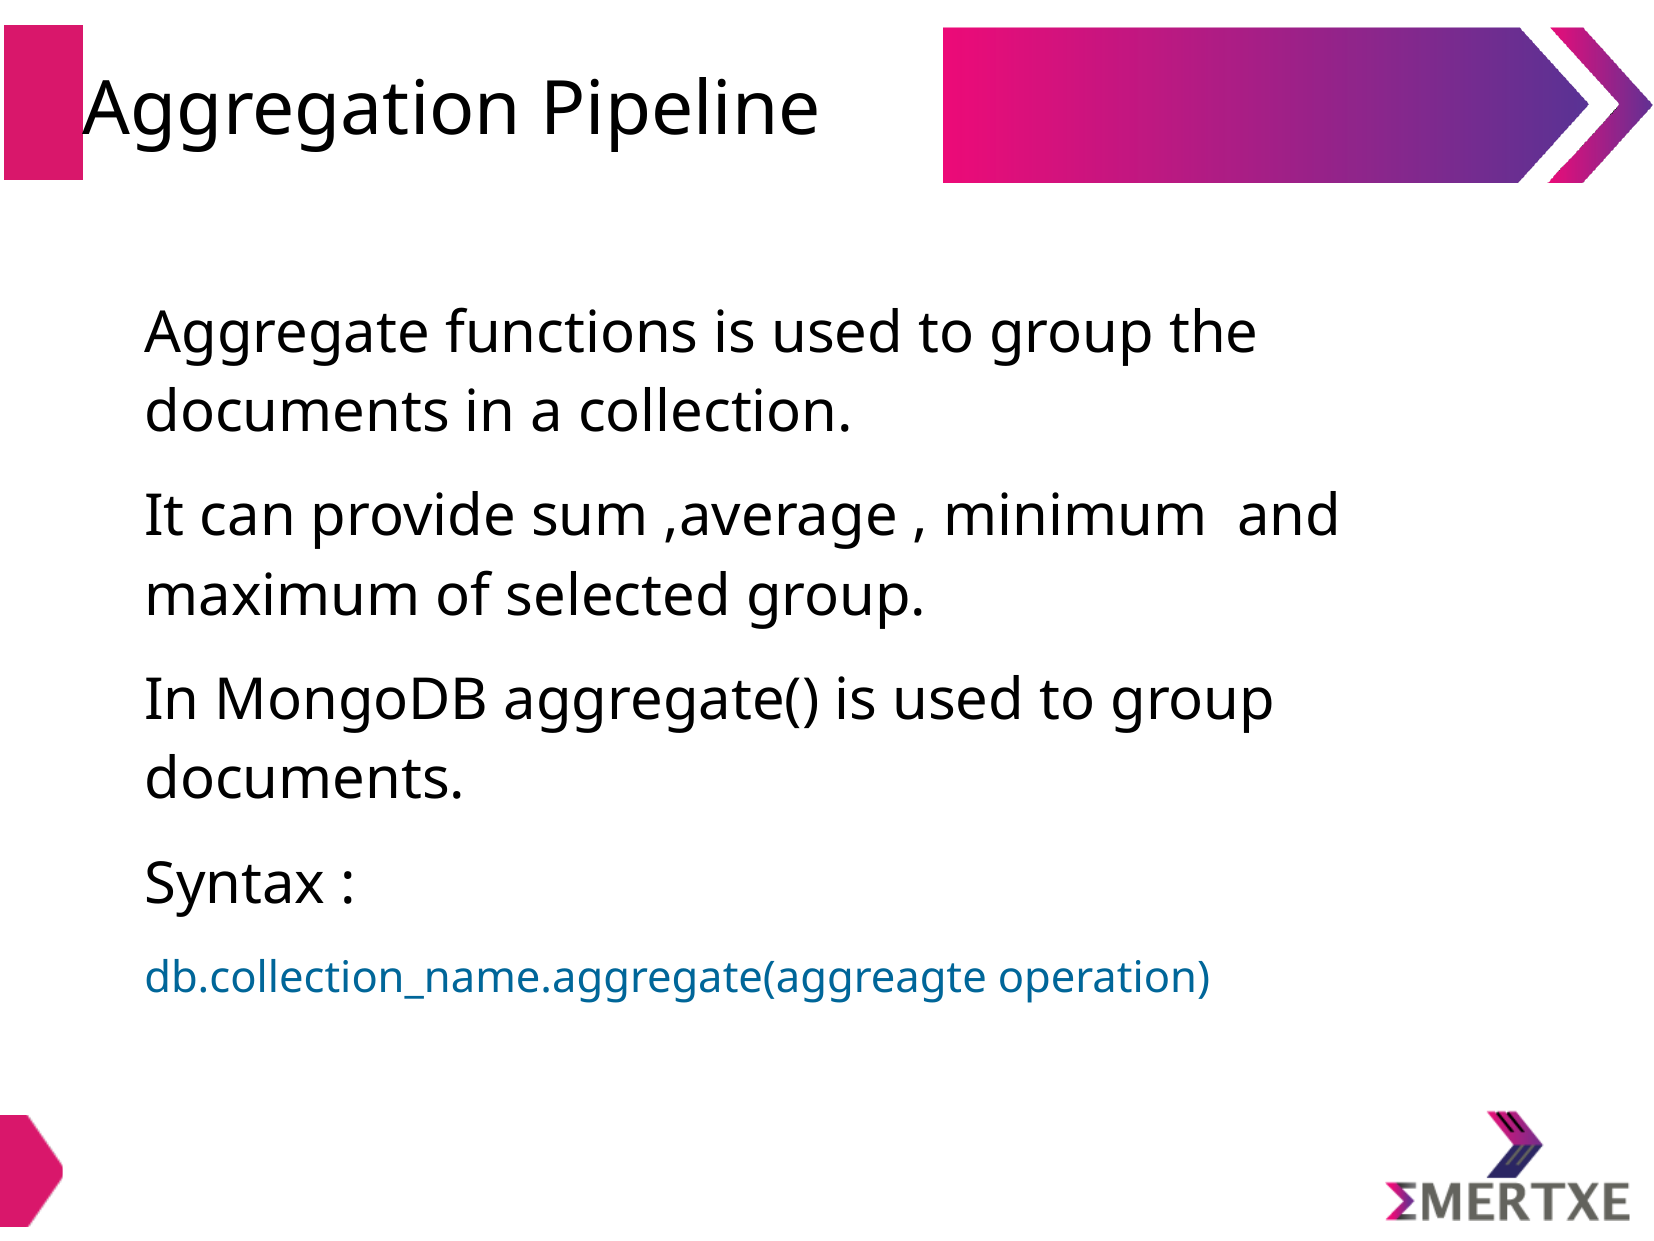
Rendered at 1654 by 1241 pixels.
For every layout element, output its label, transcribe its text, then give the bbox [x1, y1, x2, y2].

picture [1385, 1107, 1631, 1221]
picture [1571, 27, 1653, 183]
title Aggregation Pipeline [82, 2, 1571, 210]
list Aggregate functions is used to group the documents in a collection. It can provide sum ,average , minimum and maximum of selected group. In MongoDB aggregate() is used to group documents. Syntax : db.collection_name.aggregate(aggreagte operation) [82, 290, 1571, 1010]
